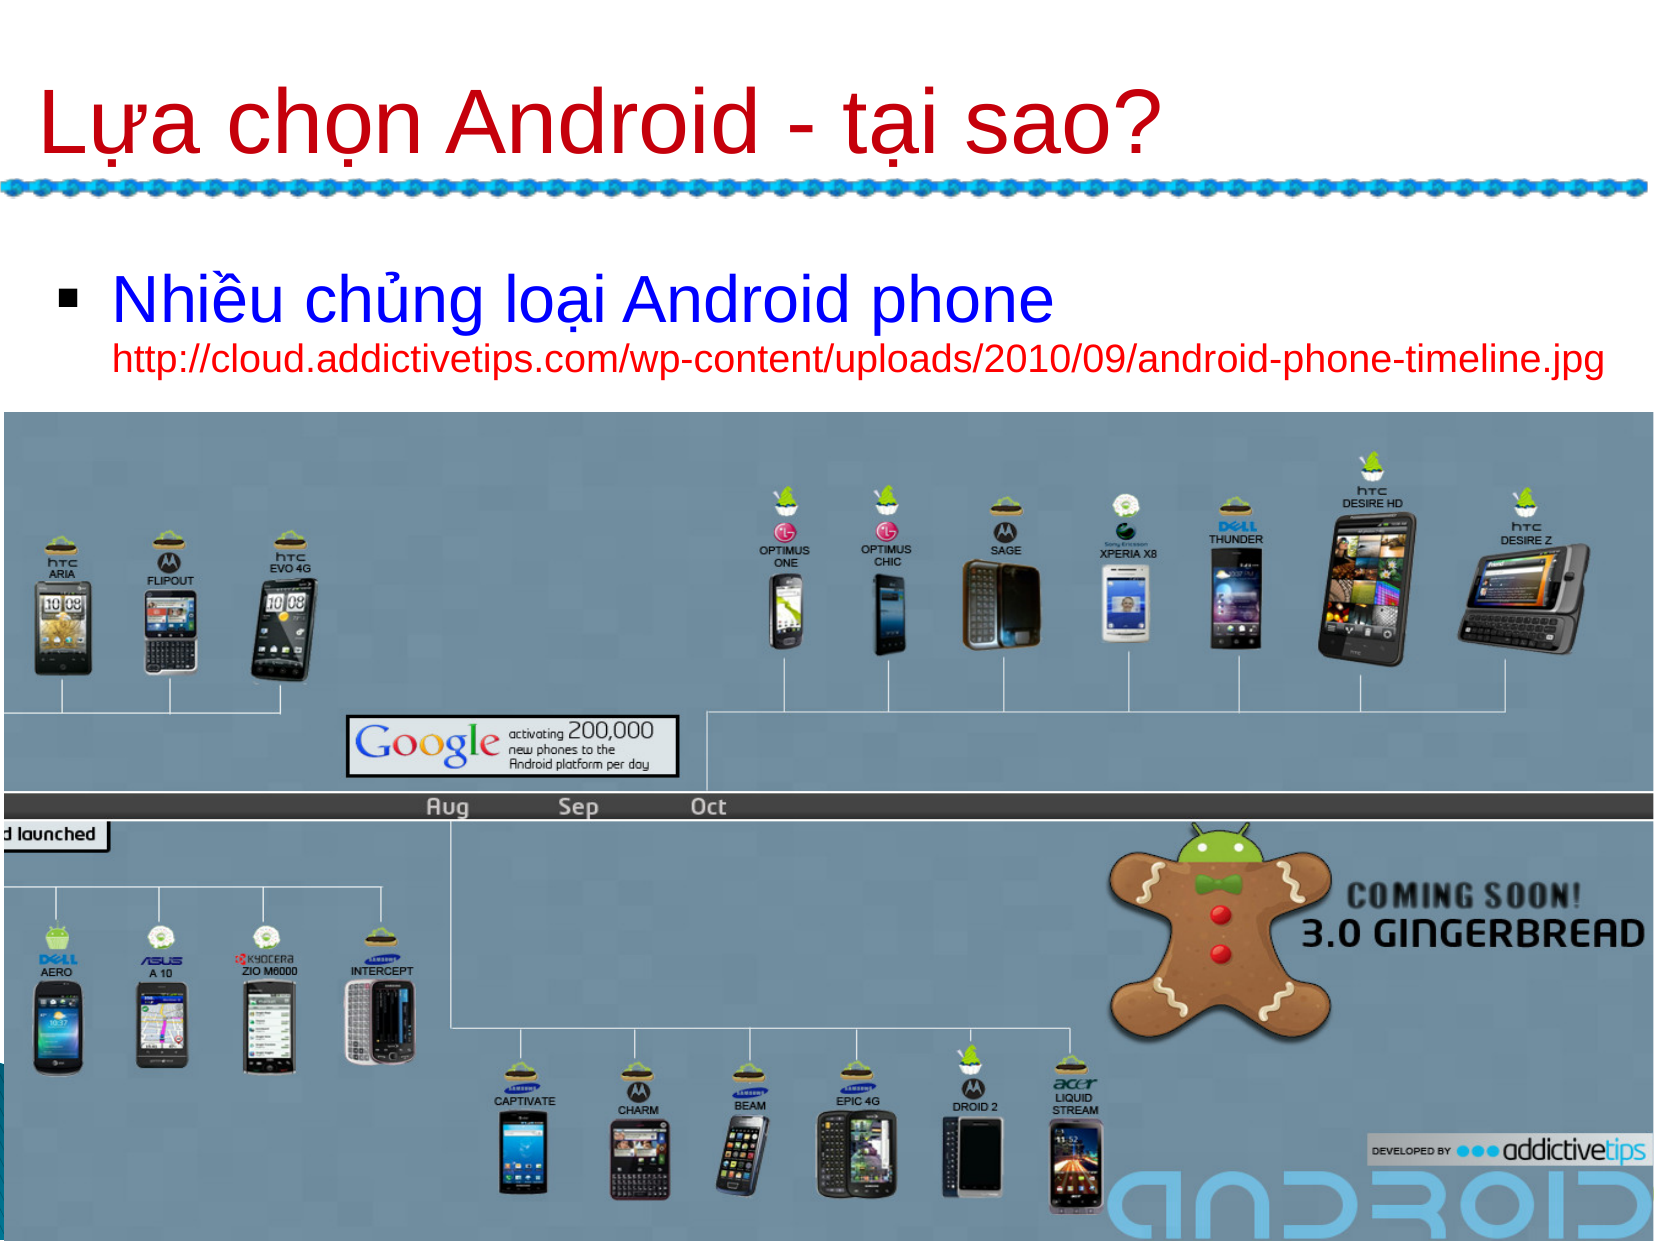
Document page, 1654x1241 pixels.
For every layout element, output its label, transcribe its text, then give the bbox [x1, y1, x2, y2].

list Nhiều chủng loại Android phone http://cloud.addictivetips.com/wp-content/uploads/2010/09/android-phone-timeline.jpg [41, 262, 1654, 412]
picture [0, 178, 37, 199]
title Lựa chọn Android - tại sao? [37, 37, 1651, 208]
picture [0, 412, 1654, 1241]
